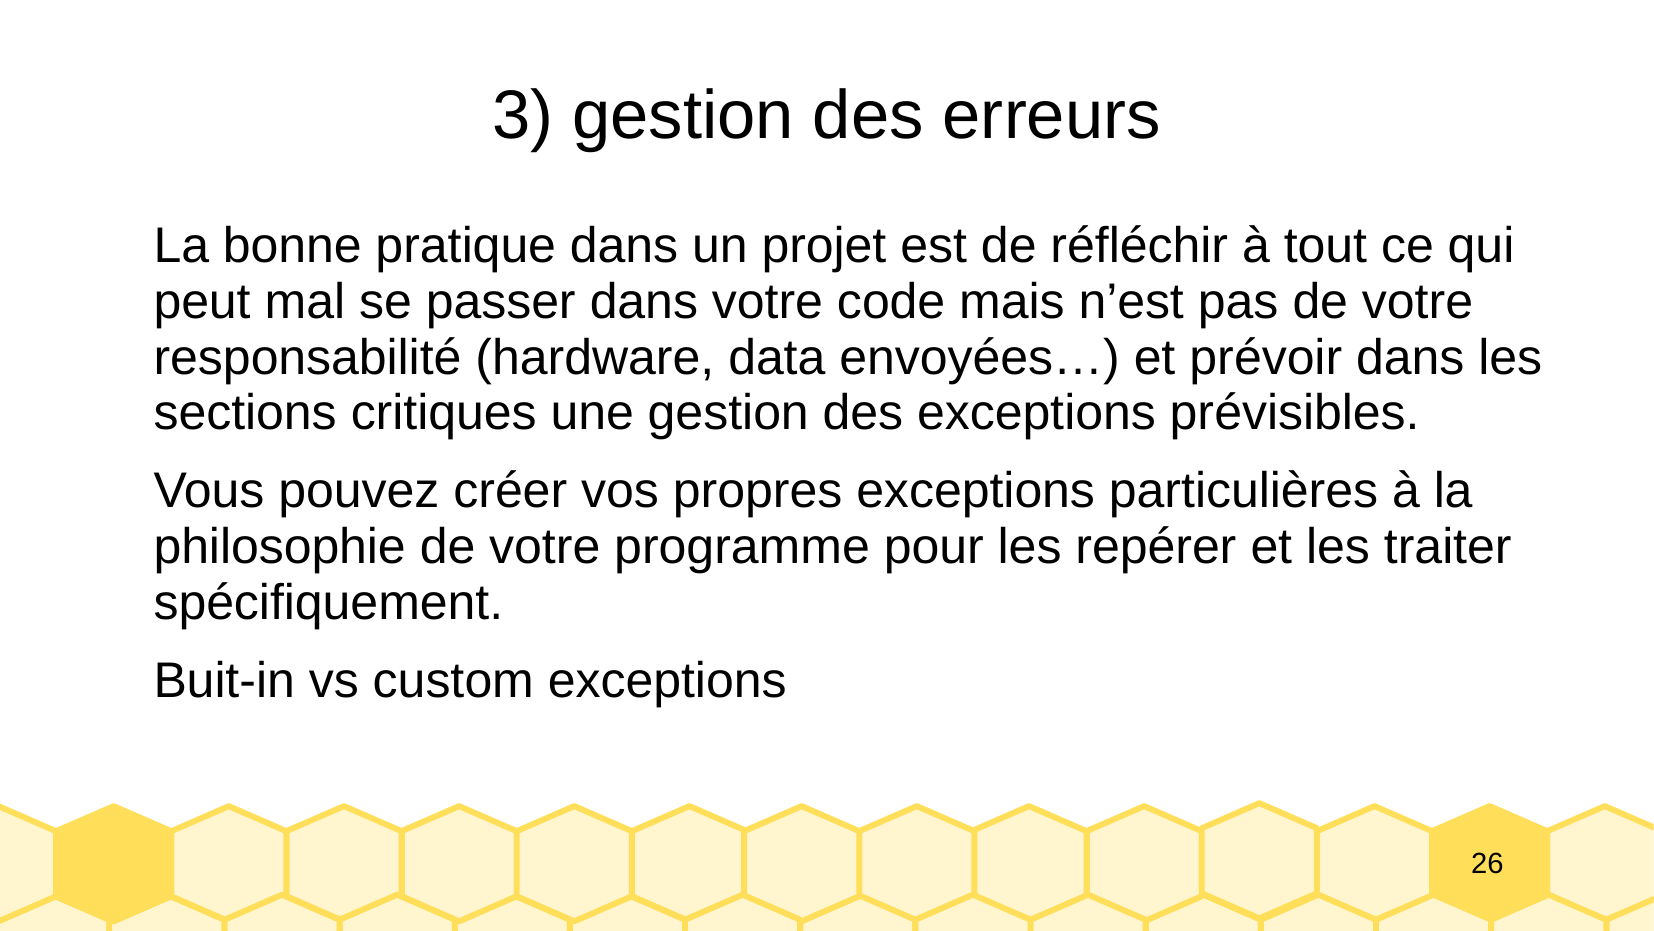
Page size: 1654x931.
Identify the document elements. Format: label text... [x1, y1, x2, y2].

list La bonne pratique dans un projet est de réfléchir à tout ce qui peut mal se passer dans votre code mais n’est pas de votre responsabilité (hardware, data envoyées…) et prévoir dans les sections critiques une gestion des exceptions prévisibles. Vous pouvez créer vos propres exceptions particulières à la philosophie de votre programme pour les repérer et les traiter spécifiquement. Buit-in vs custom exceptions [82, 217, 1571, 758]
title 3) gestion des erreurs [82, 37, 1571, 193]
